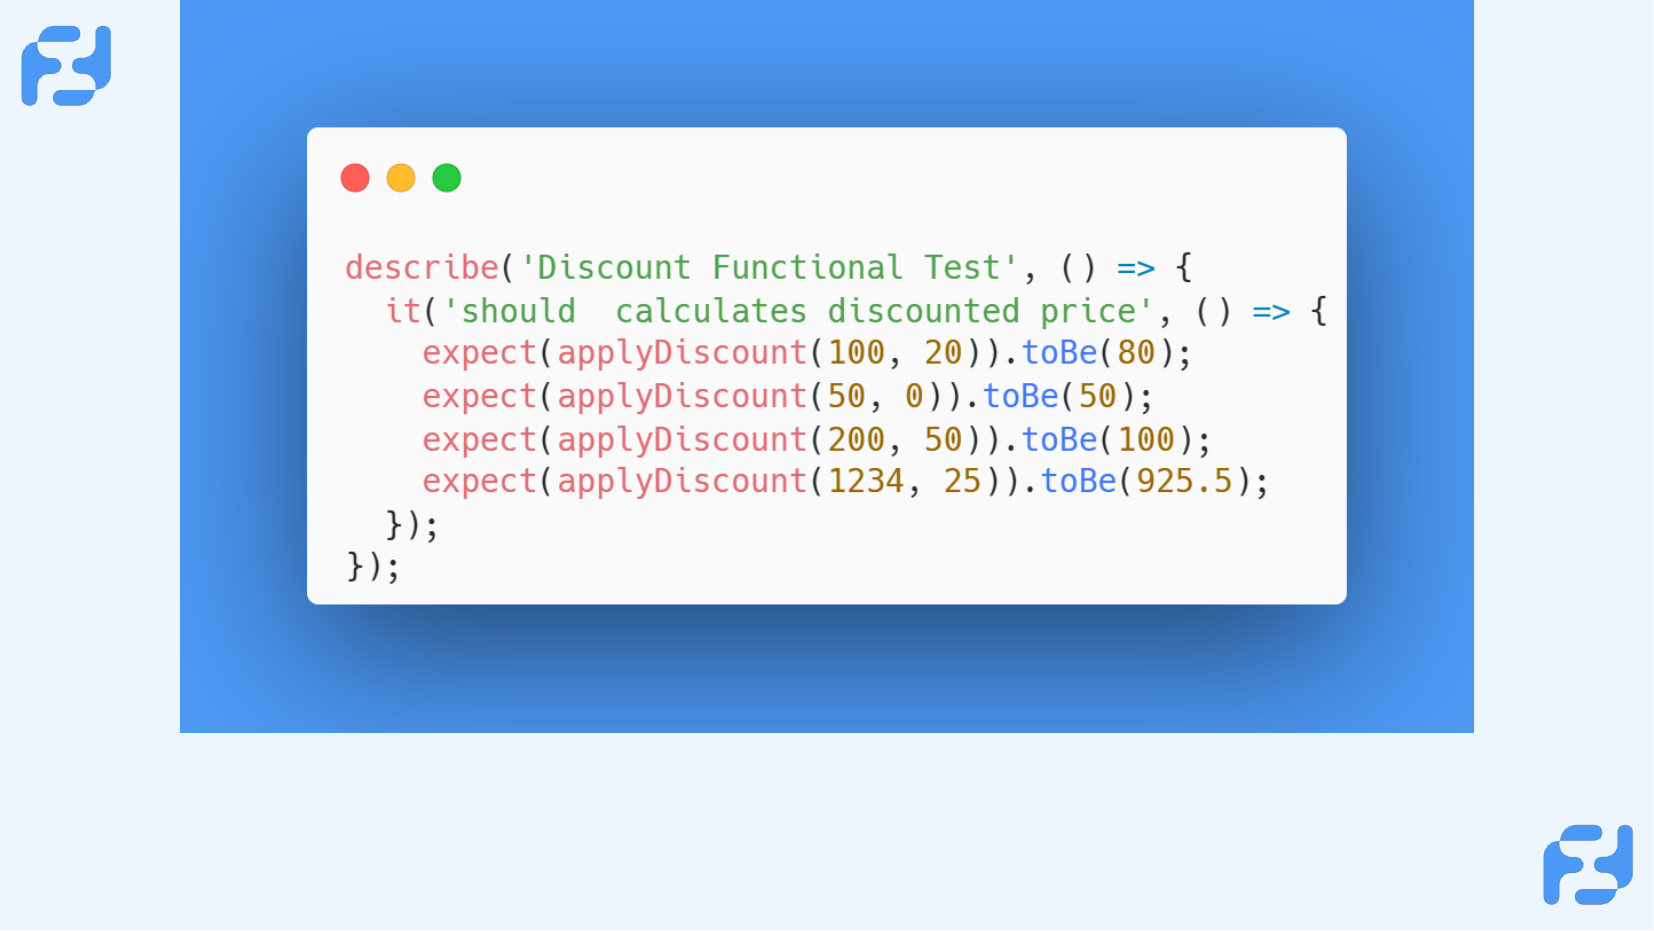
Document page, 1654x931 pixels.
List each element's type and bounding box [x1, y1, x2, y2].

picture [0, 0, 132, 132]
picture [180, 0, 1474, 733]
picture [1522, 798, 1654, 931]
